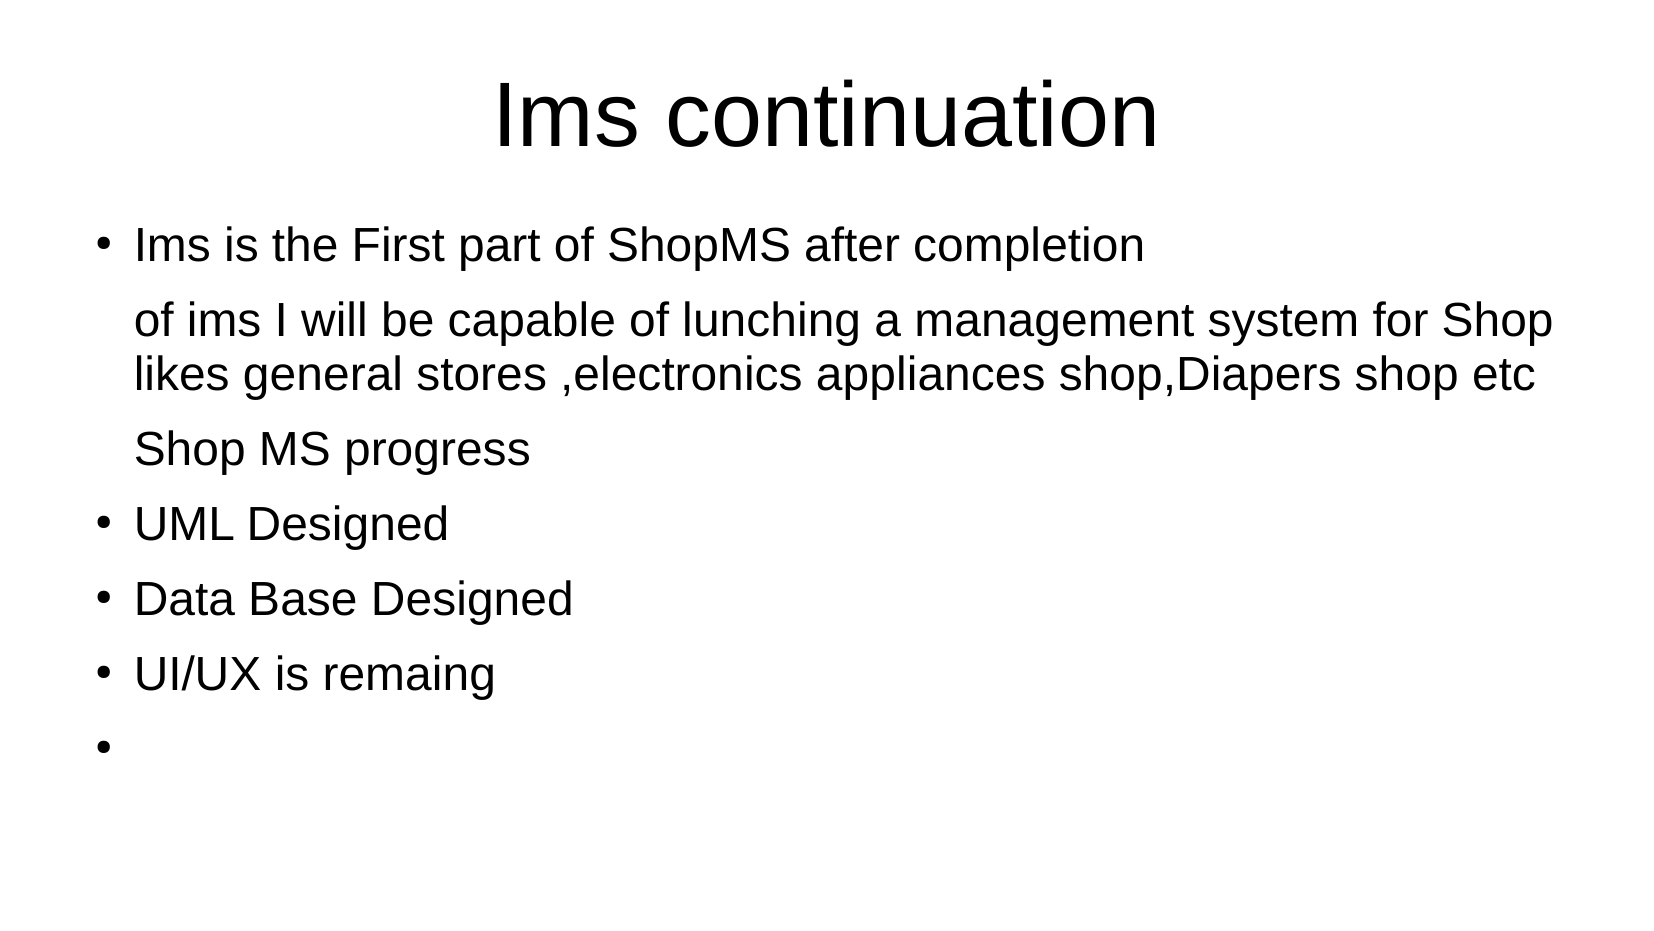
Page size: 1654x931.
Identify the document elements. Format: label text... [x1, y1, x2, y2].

title Ims continuation [82, 37, 1571, 193]
list Ims is the First part of ShopMS after completion of ims I will be capable of lunching a management system for Shop likes general stores ,electronics appliances shop,Diapers shop etc Shop MS progress UML Designed Data Base Designed UI/UX is remaing [82, 217, 1571, 758]
